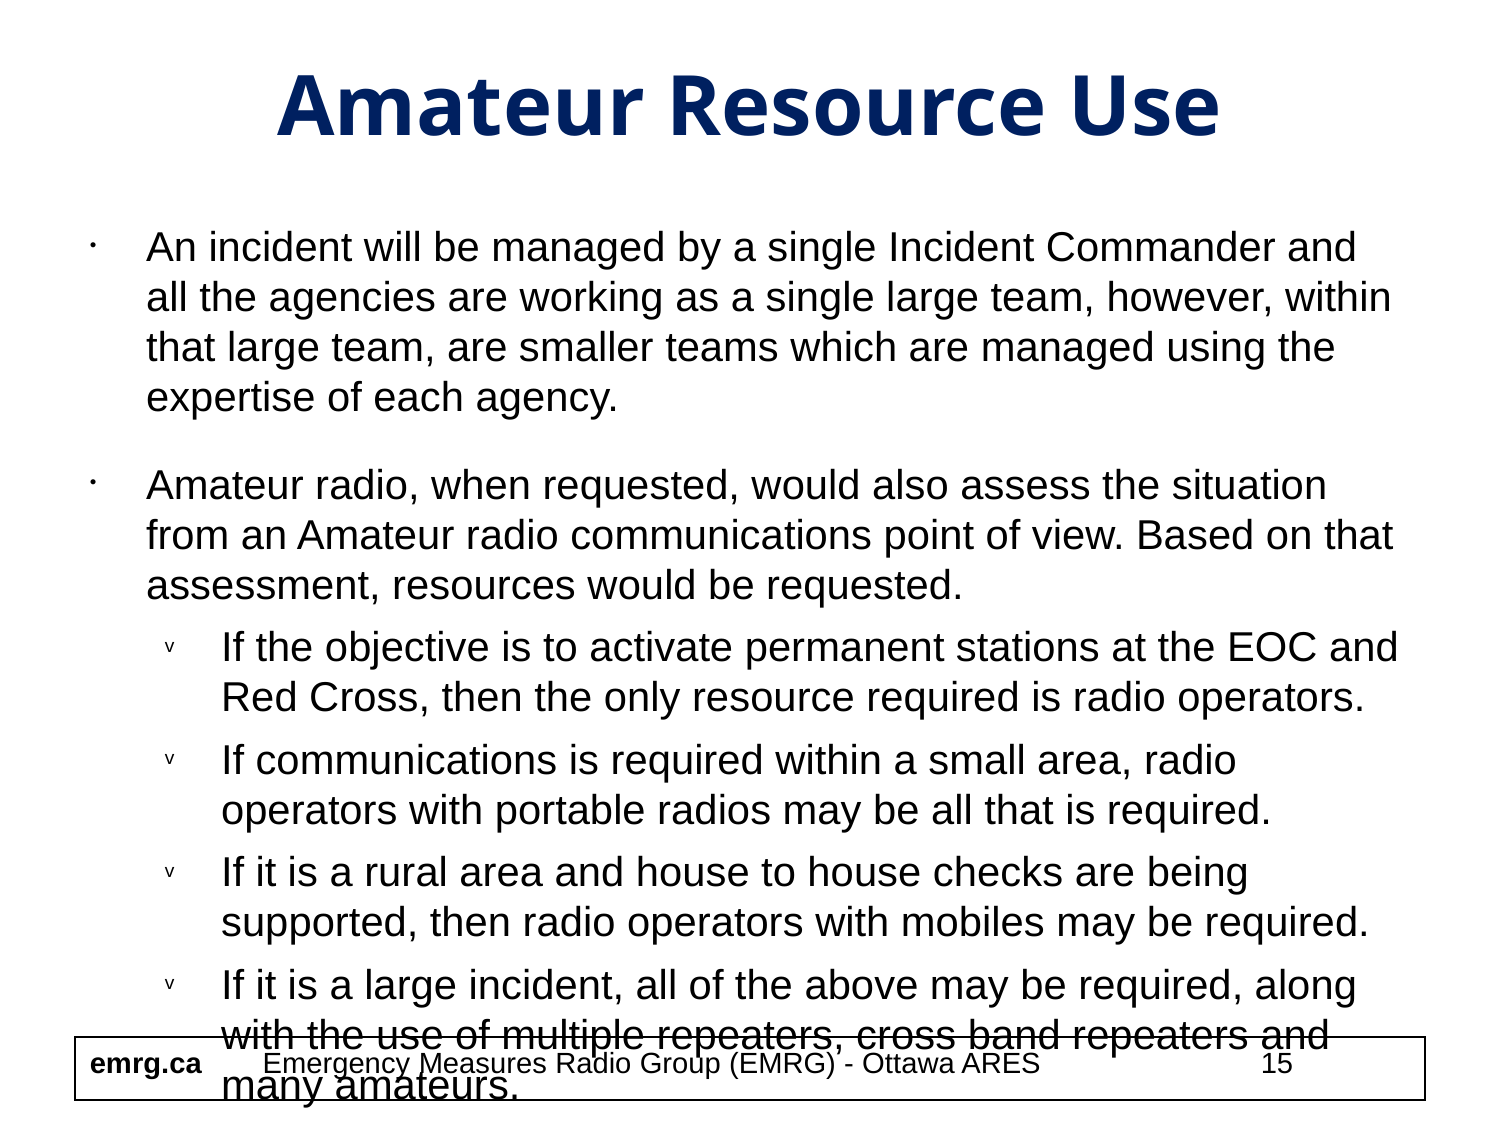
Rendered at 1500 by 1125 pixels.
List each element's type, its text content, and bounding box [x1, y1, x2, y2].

footer Emergency Measures Radio Group (EMRG) - Ottawa ARES [247, 1038, 1238, 1103]
text_box Amateur Resource Use [74, 45, 1425, 138]
text_box An incident will be managed by a single Incident Commander and all the agencies are working as a single large team, however, within that large team, are smaller teams which are managed using the expertise of each agency. Amateur radio, when requested, would also assess the situation from an Amateur radio communications point of view. Based on that assessment, resources would be requested. If the objective is to activate permanent stations at the EOC and Red Cross, then the only resource required is radio operators. If communications is required within a small area, radio operators with portable radios may be all that is required. If it is a rural area and house to house checks are being supported, then radio operators with mobiles may be required. If it is a large incident, all of the above may be required, along with the use of multiple repeaters, cross band repeaters and many amateurs. [74, 212, 1425, 1038]
slide_number <number> [1246, 1038, 1425, 1103]
